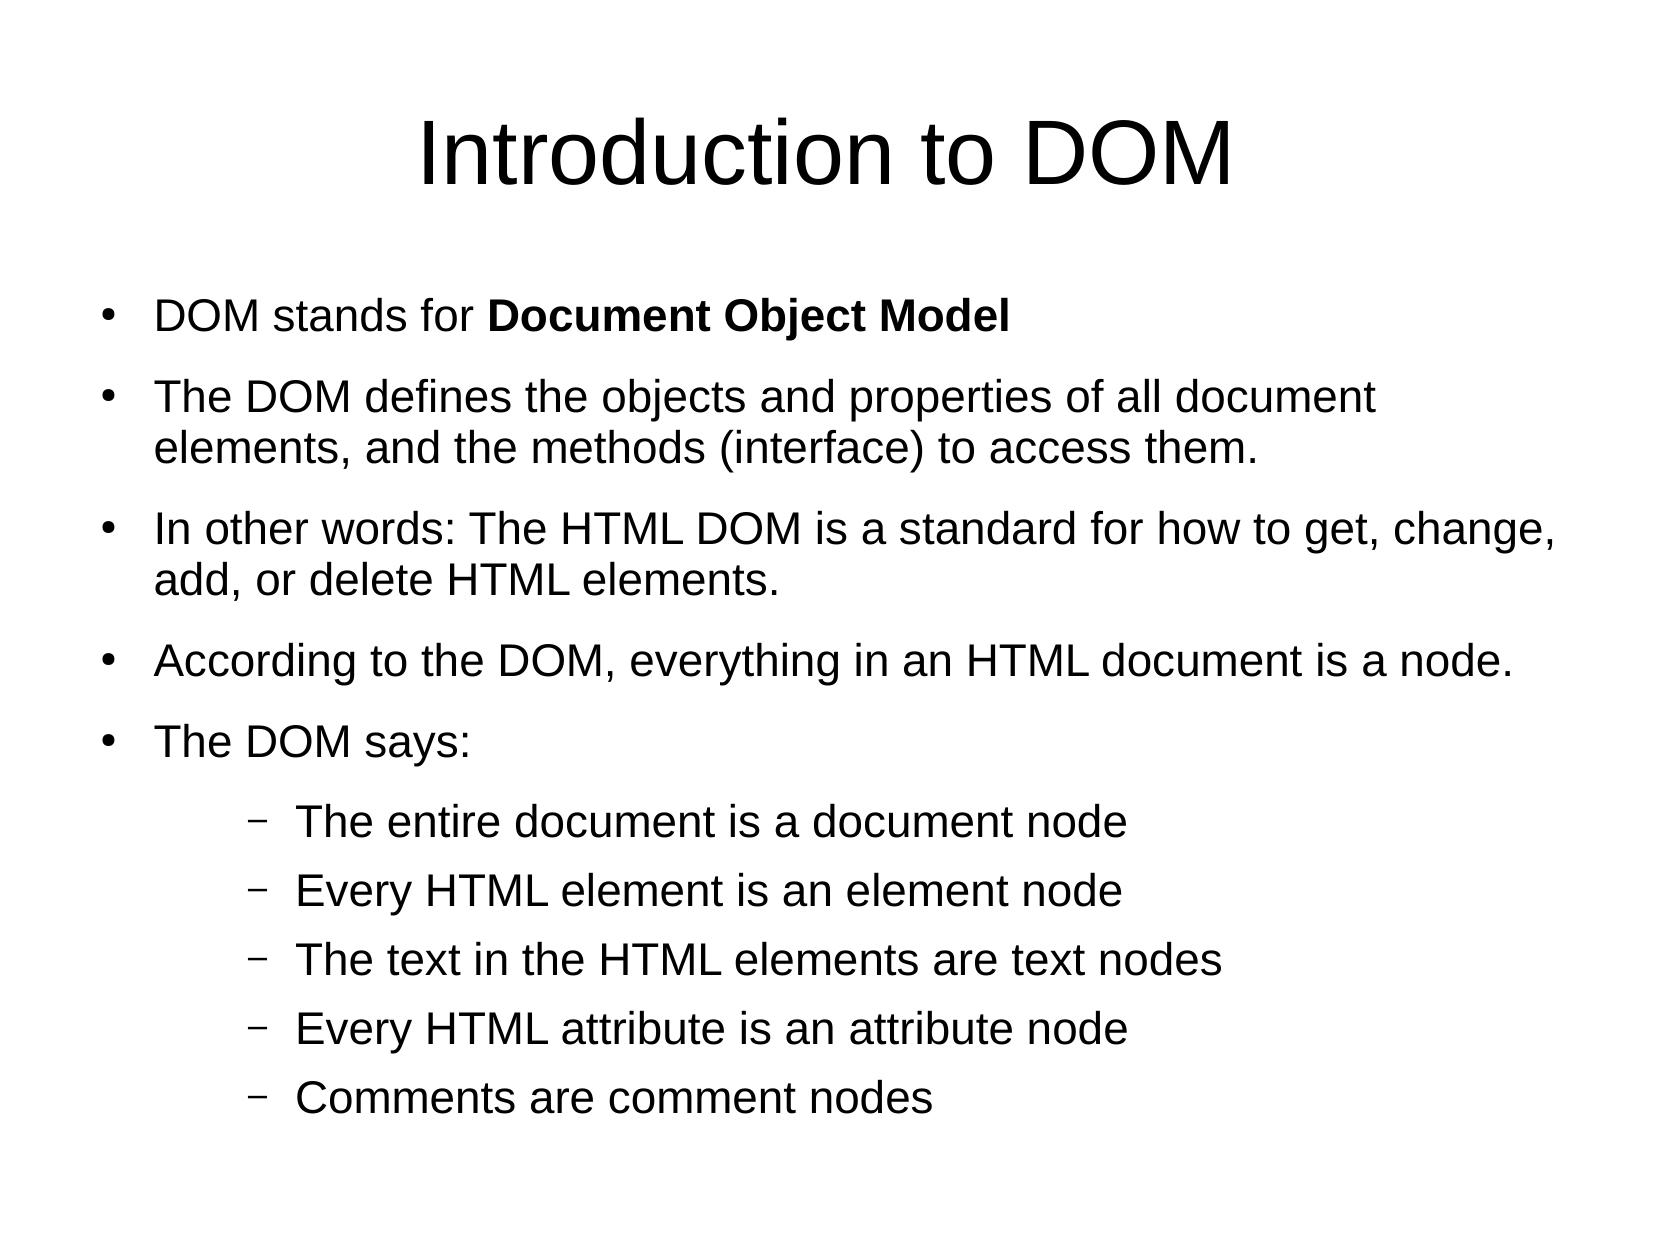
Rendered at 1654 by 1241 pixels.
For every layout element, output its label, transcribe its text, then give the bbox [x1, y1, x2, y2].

list DOM stands for Document Object Model The DOM defines the objects and properties of all document elements, and the methods (interface) to access them. In other words: The HTML DOM is a standard for how to get, change, add, or delete HTML elements. According to the DOM, everything in an HTML document is a node. The DOM says: The entire document is a document node Every HTML element is an element node The text in the HTML elements are text nodes Every HTML attribute is an attribute node Comments are comment nodes [82, 290, 1571, 1193]
title Introduction to DOM [82, 49, 1571, 257]
